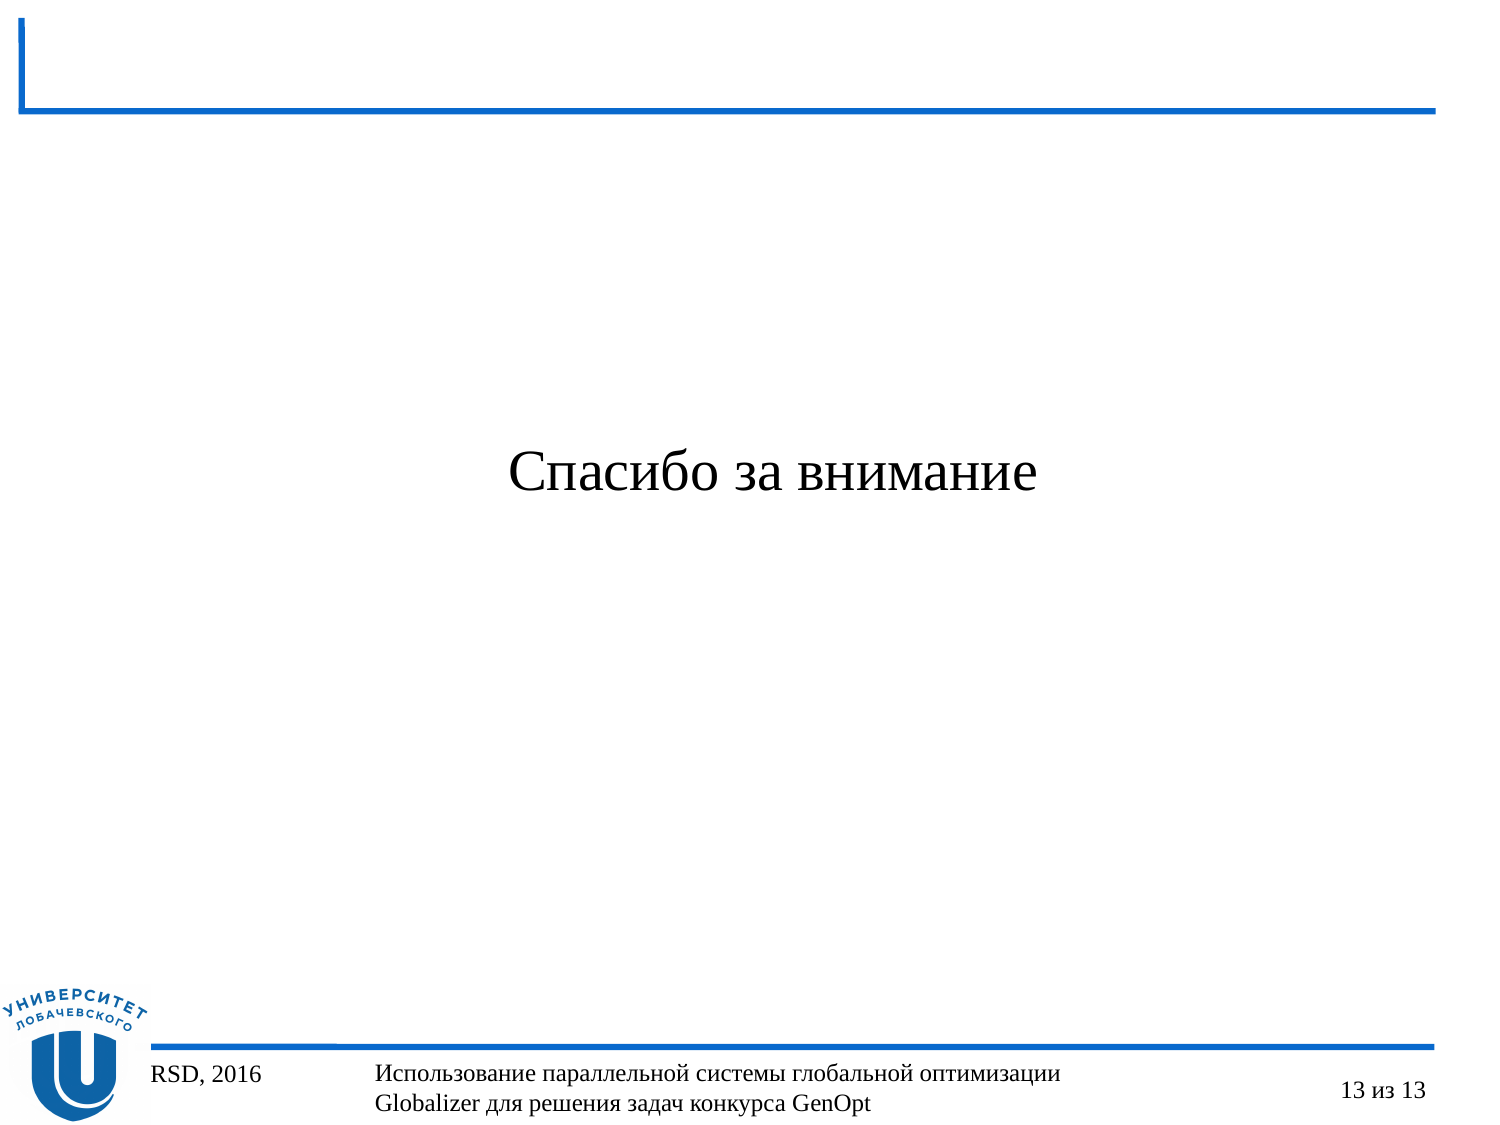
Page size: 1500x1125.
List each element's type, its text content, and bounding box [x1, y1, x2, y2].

picture [0, 984, 151, 1125]
text_box Спасибо за внимание [69, 425, 1477, 700]
